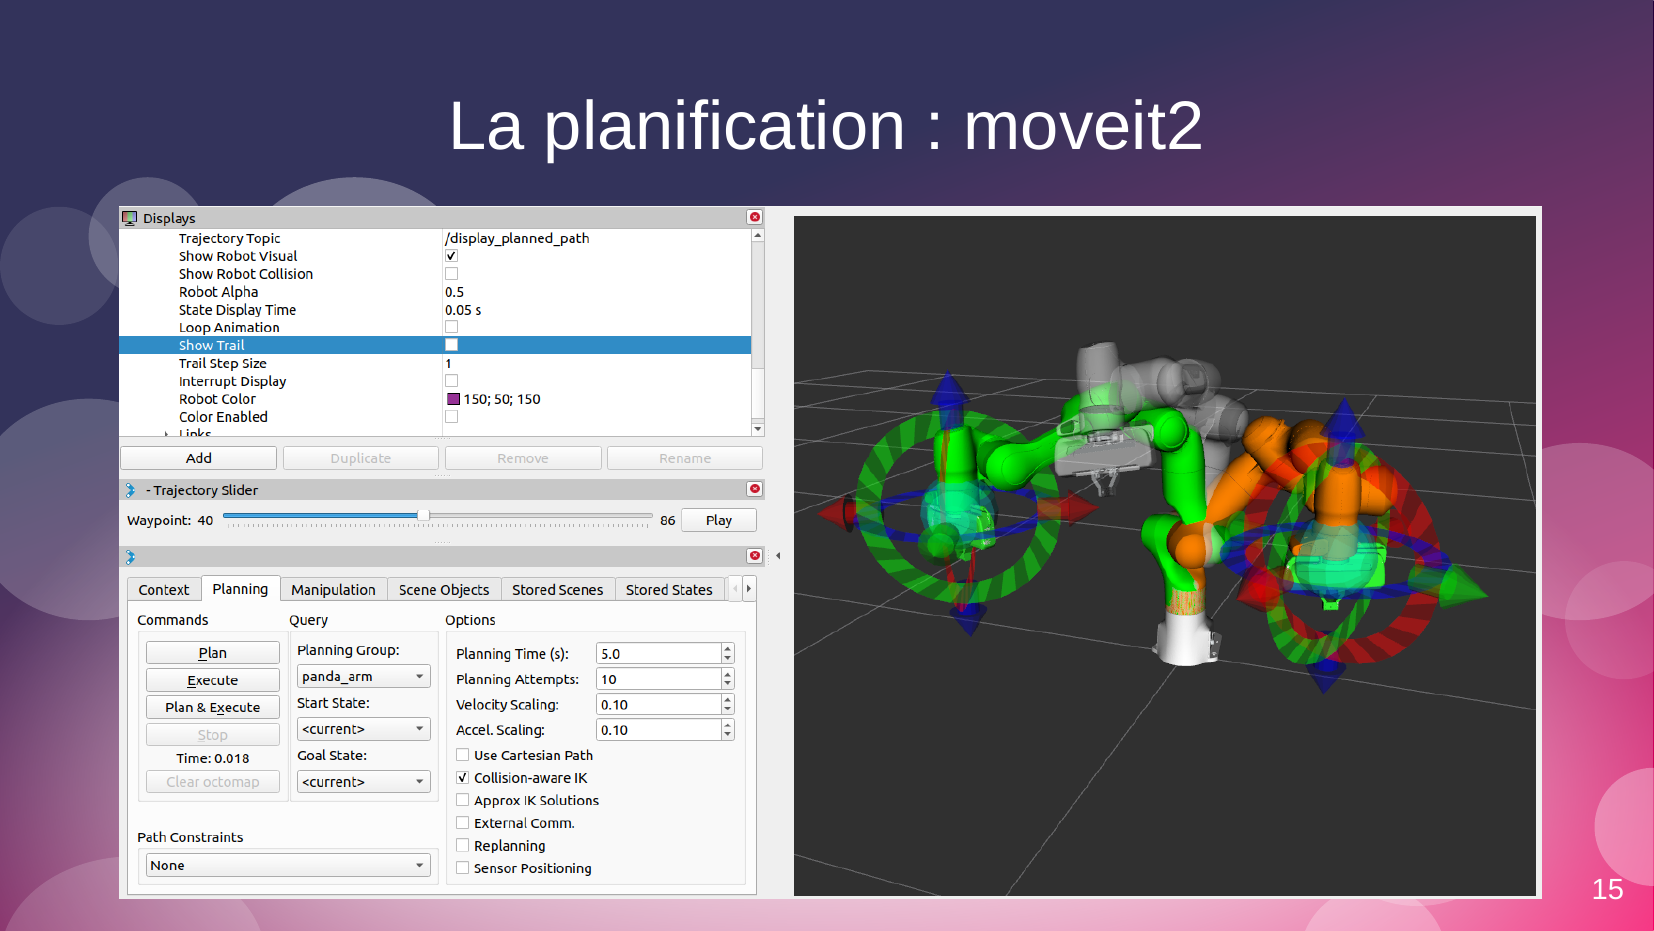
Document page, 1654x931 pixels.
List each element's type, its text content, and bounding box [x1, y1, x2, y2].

title La planification : moveit2 [88, 44, 1565, 207]
picture [119, 206, 1542, 899]
